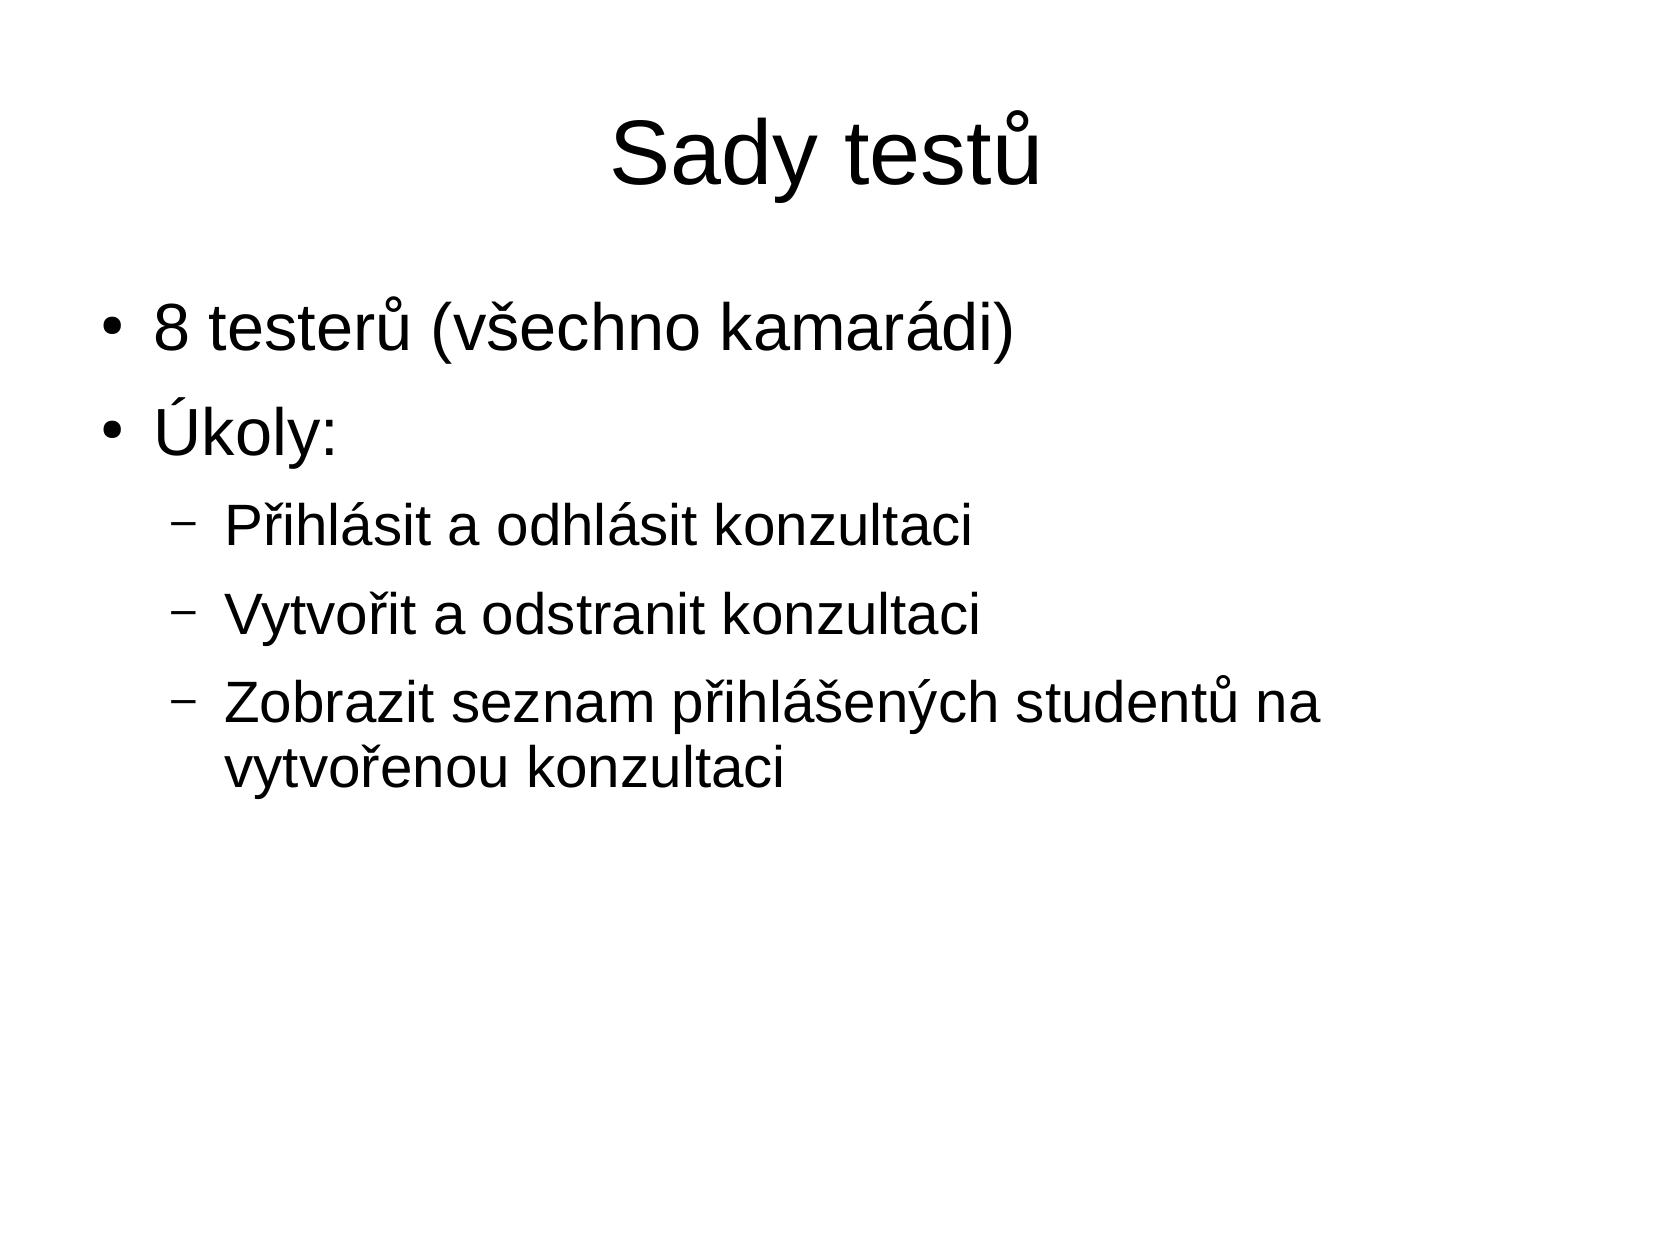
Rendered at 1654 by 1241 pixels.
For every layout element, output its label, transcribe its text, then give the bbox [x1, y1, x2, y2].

list 8 testerů (všechno kamarádi) Úkoly: Přihlásit a odhlásit konzultaci Vytvořit a odstranit konzultaci Zobrazit seznam přihlášených studentů na vytvořenou konzultaci [82, 290, 1571, 1010]
title Sady testů [82, 49, 1571, 257]
